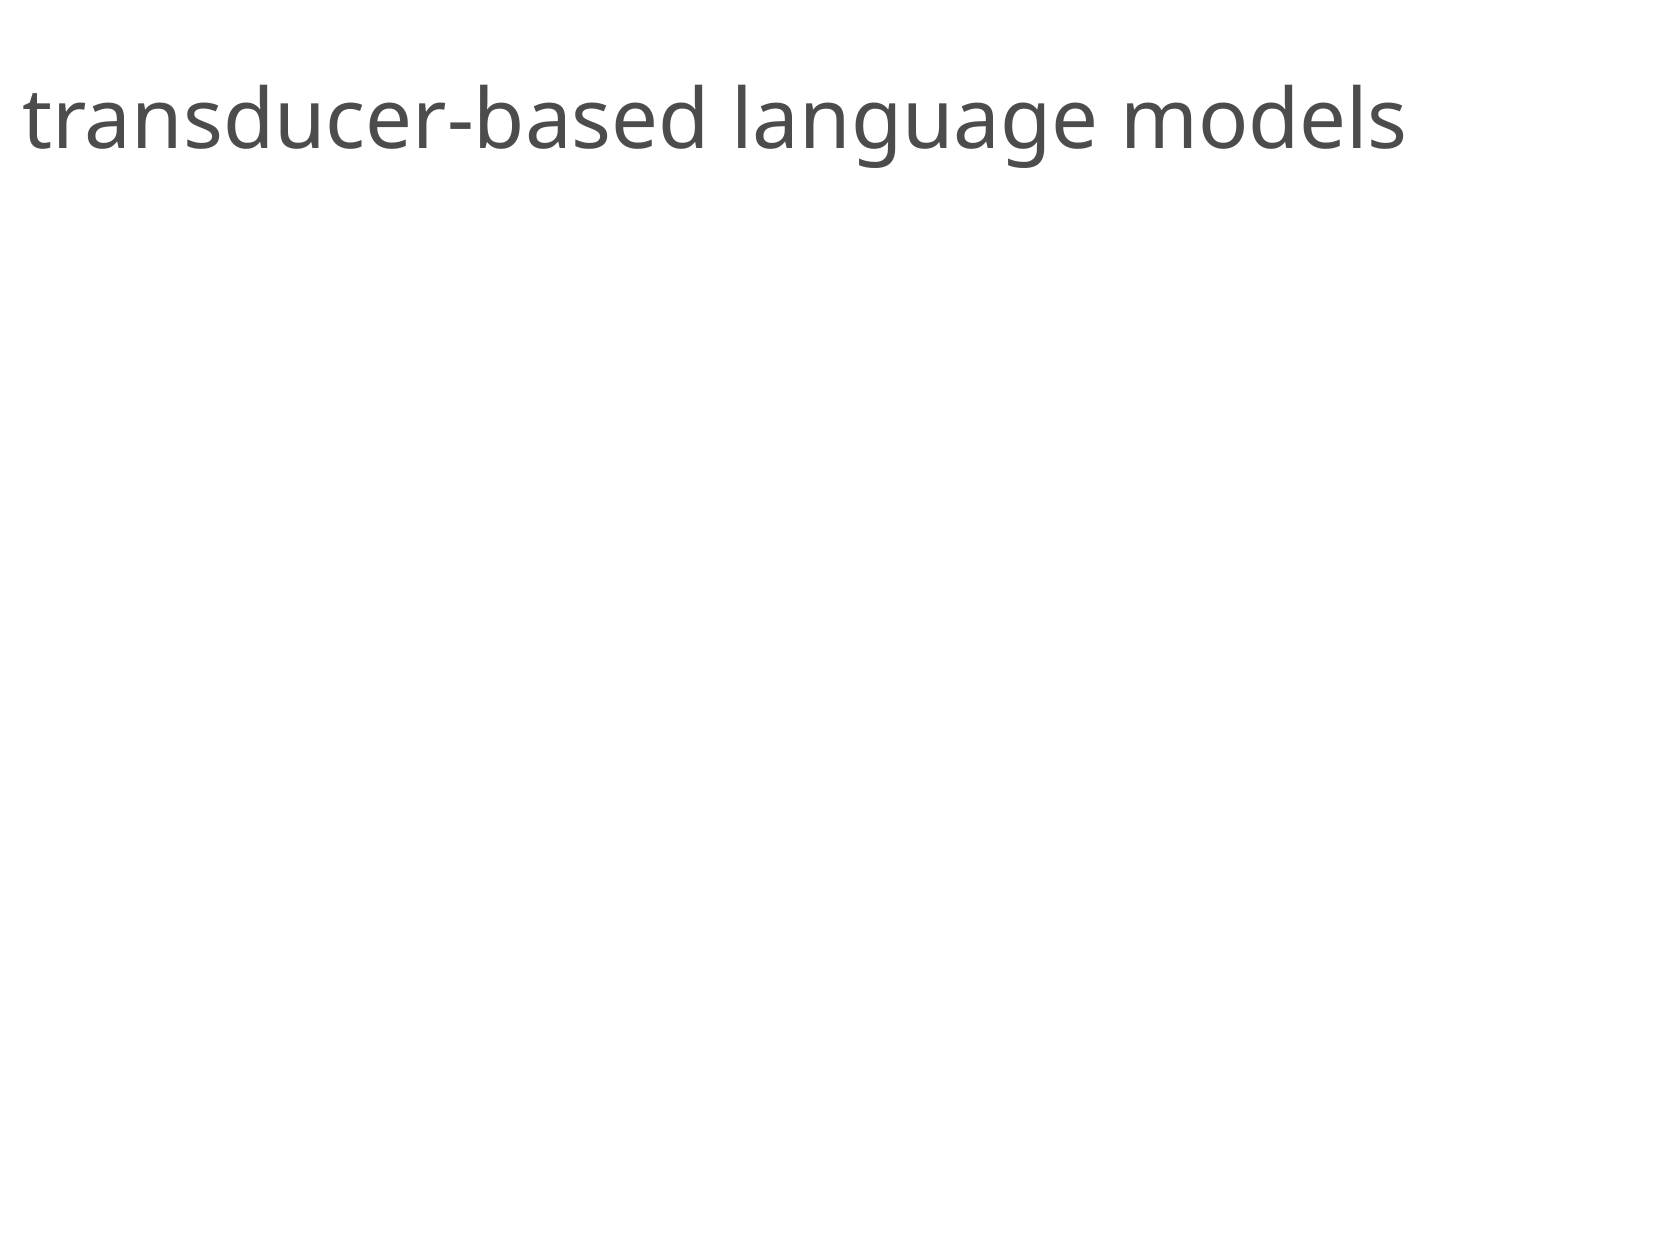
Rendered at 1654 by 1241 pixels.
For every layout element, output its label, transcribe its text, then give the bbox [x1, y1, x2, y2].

title transducer-based language models [22, 19, 1654, 213]
